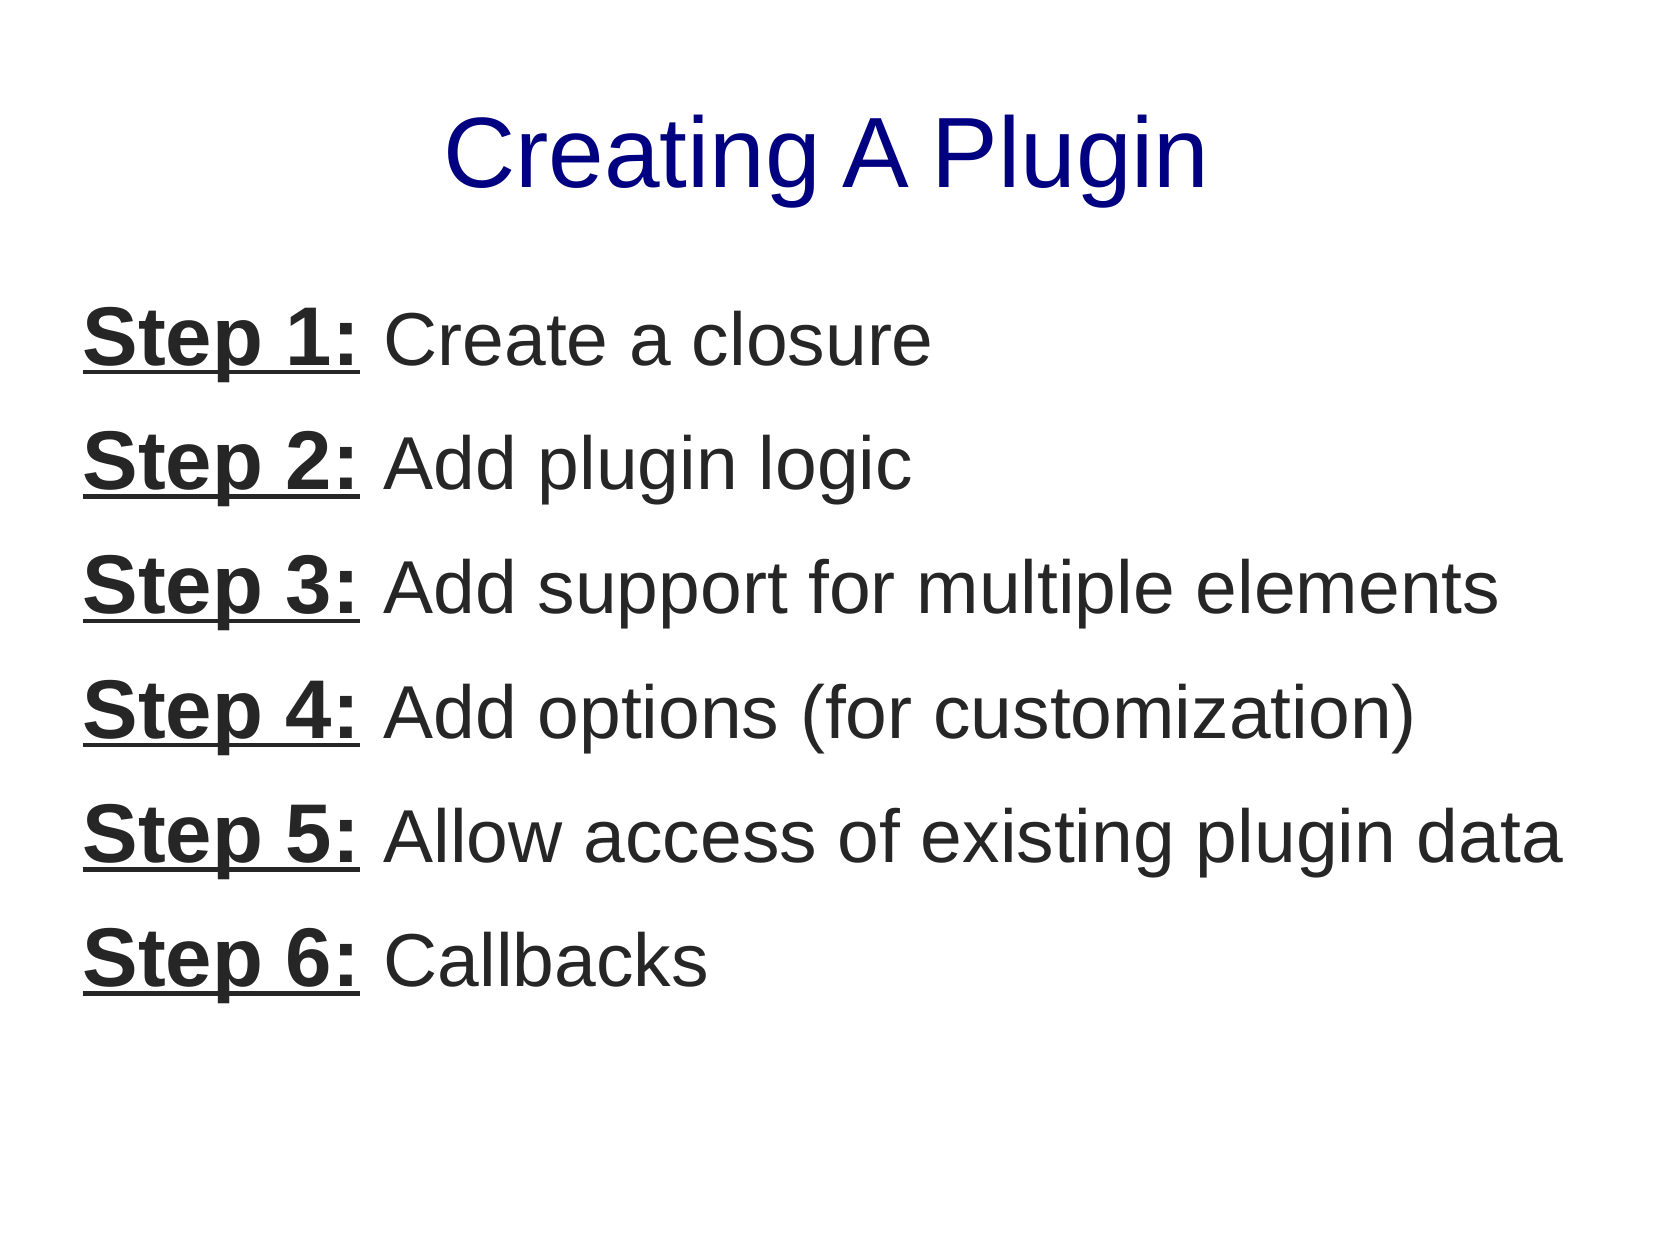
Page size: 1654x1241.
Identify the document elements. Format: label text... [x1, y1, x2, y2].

title Creating A Plugin [82, 49, 1571, 257]
list Step 1: Create a closure Step 2: Add plugin logic Step 3: Add support for multiple elements Step 4: Add options (for customization) Step 5: Allow access of existing plugin data Step 6: Callbacks [82, 290, 1571, 1122]
